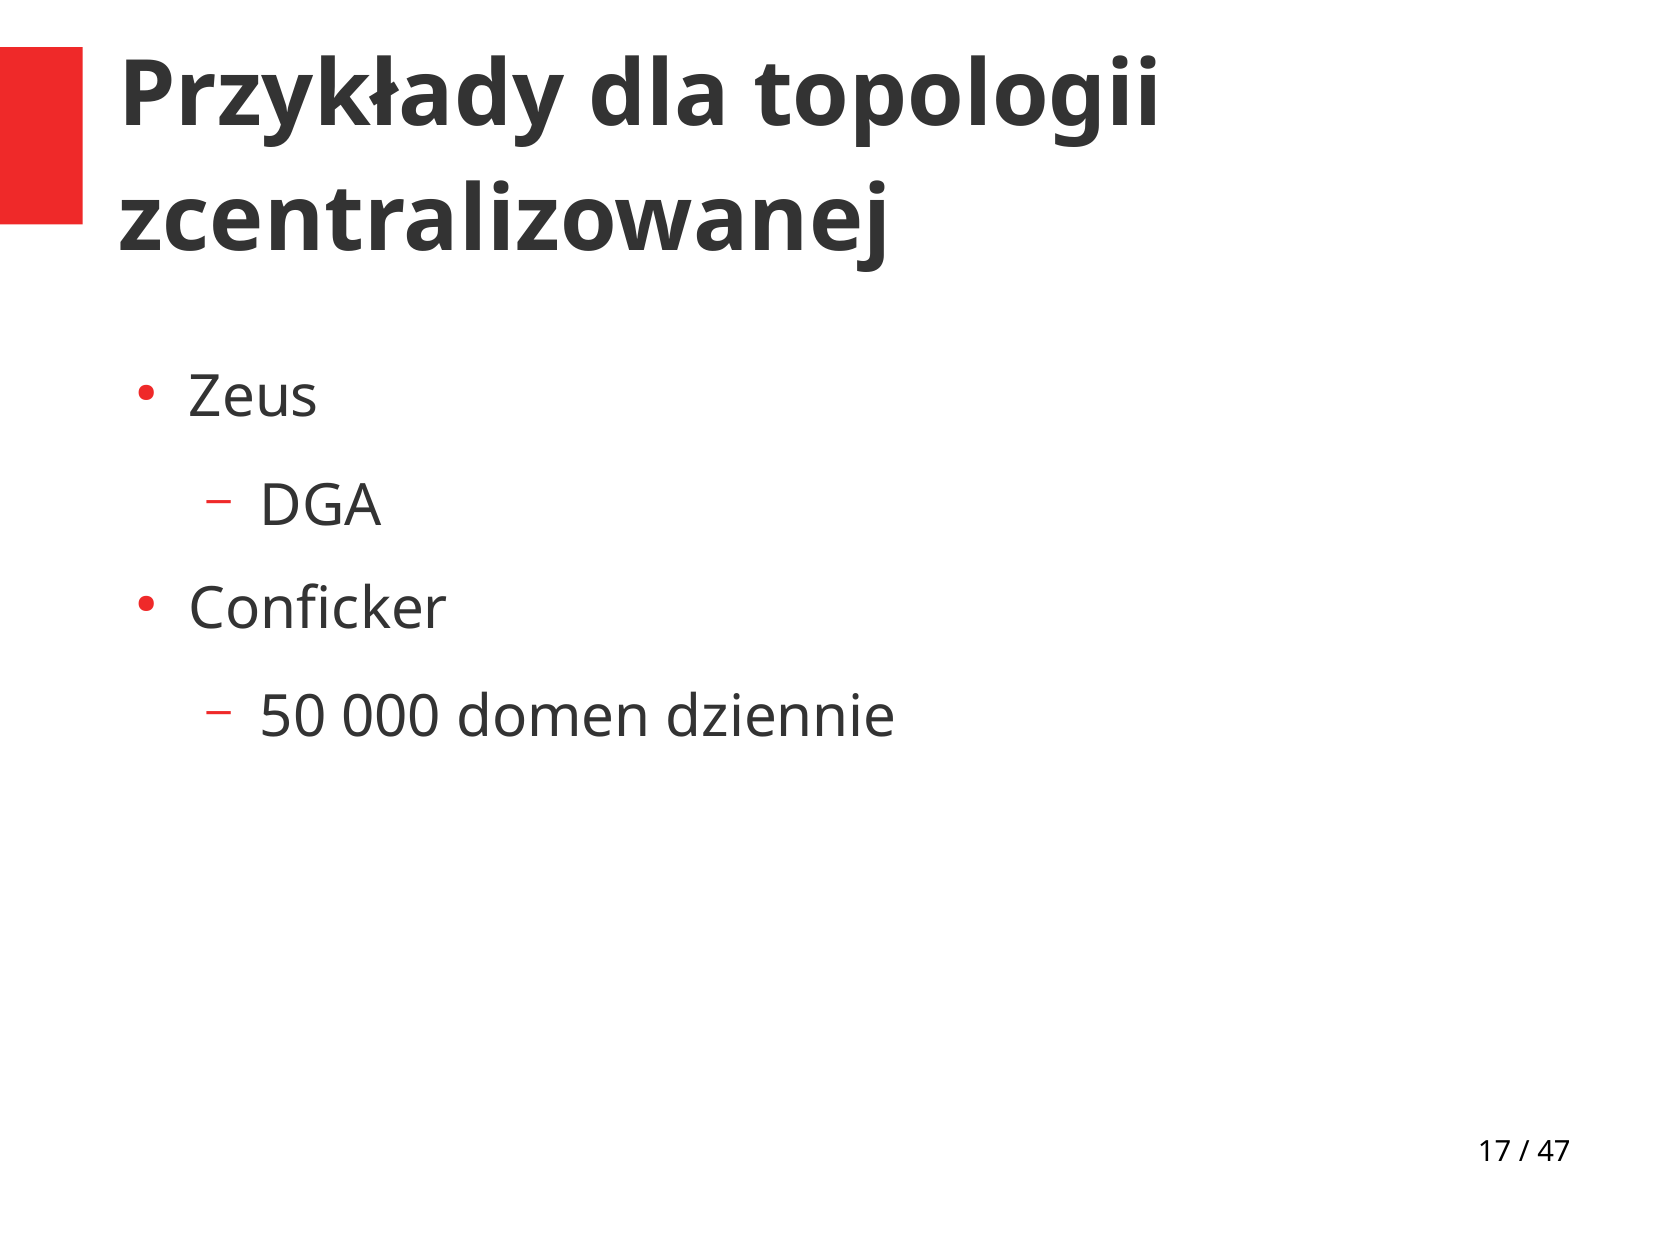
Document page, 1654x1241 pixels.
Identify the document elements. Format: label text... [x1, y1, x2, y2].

list Zeus DGA Conficker 50 000 domen dziennie [118, 354, 1536, 1074]
title Przykłady dla topologii zcentralizowanej [118, 45, 1571, 260]
